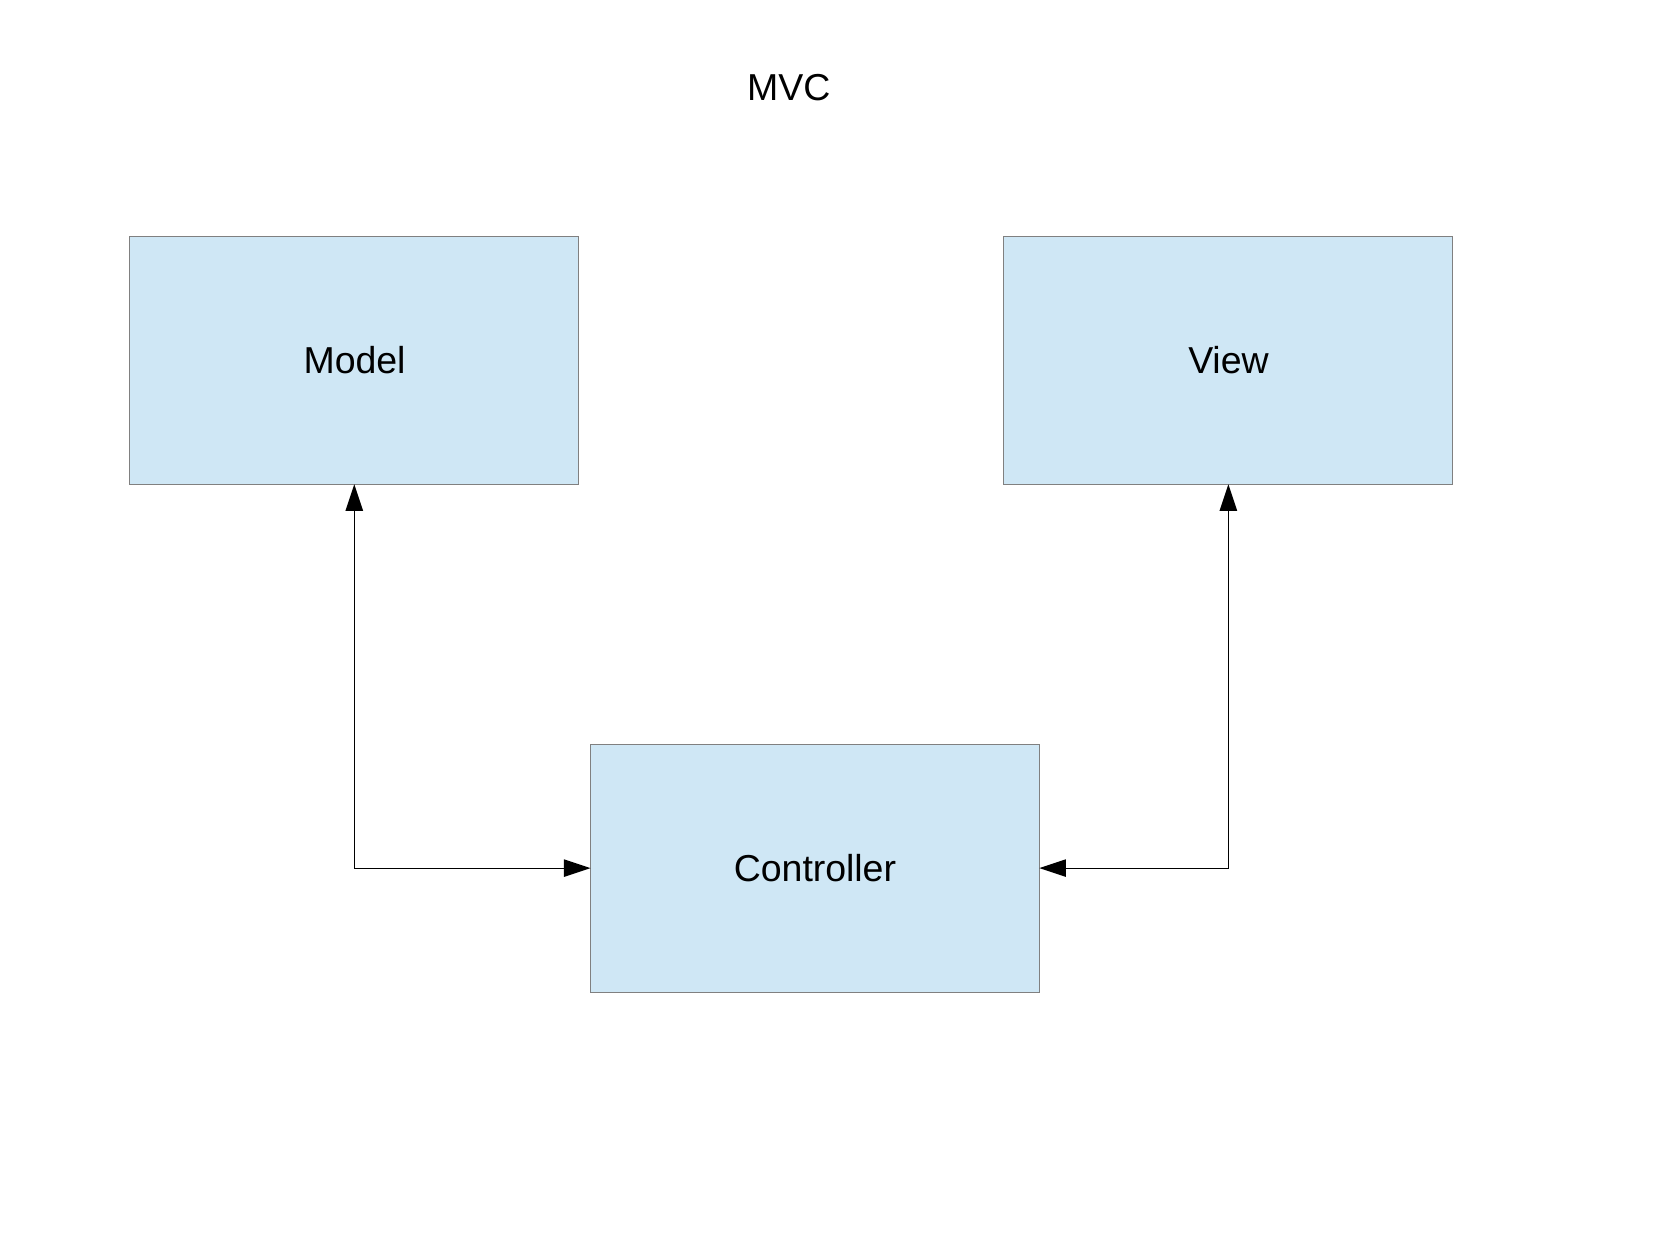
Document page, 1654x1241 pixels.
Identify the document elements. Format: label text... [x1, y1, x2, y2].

text_box Model [129, 236, 579, 485]
text_box MVC [732, 59, 846, 152]
text_box View [1003, 236, 1453, 485]
text_box Controller [590, 744, 1040, 993]
